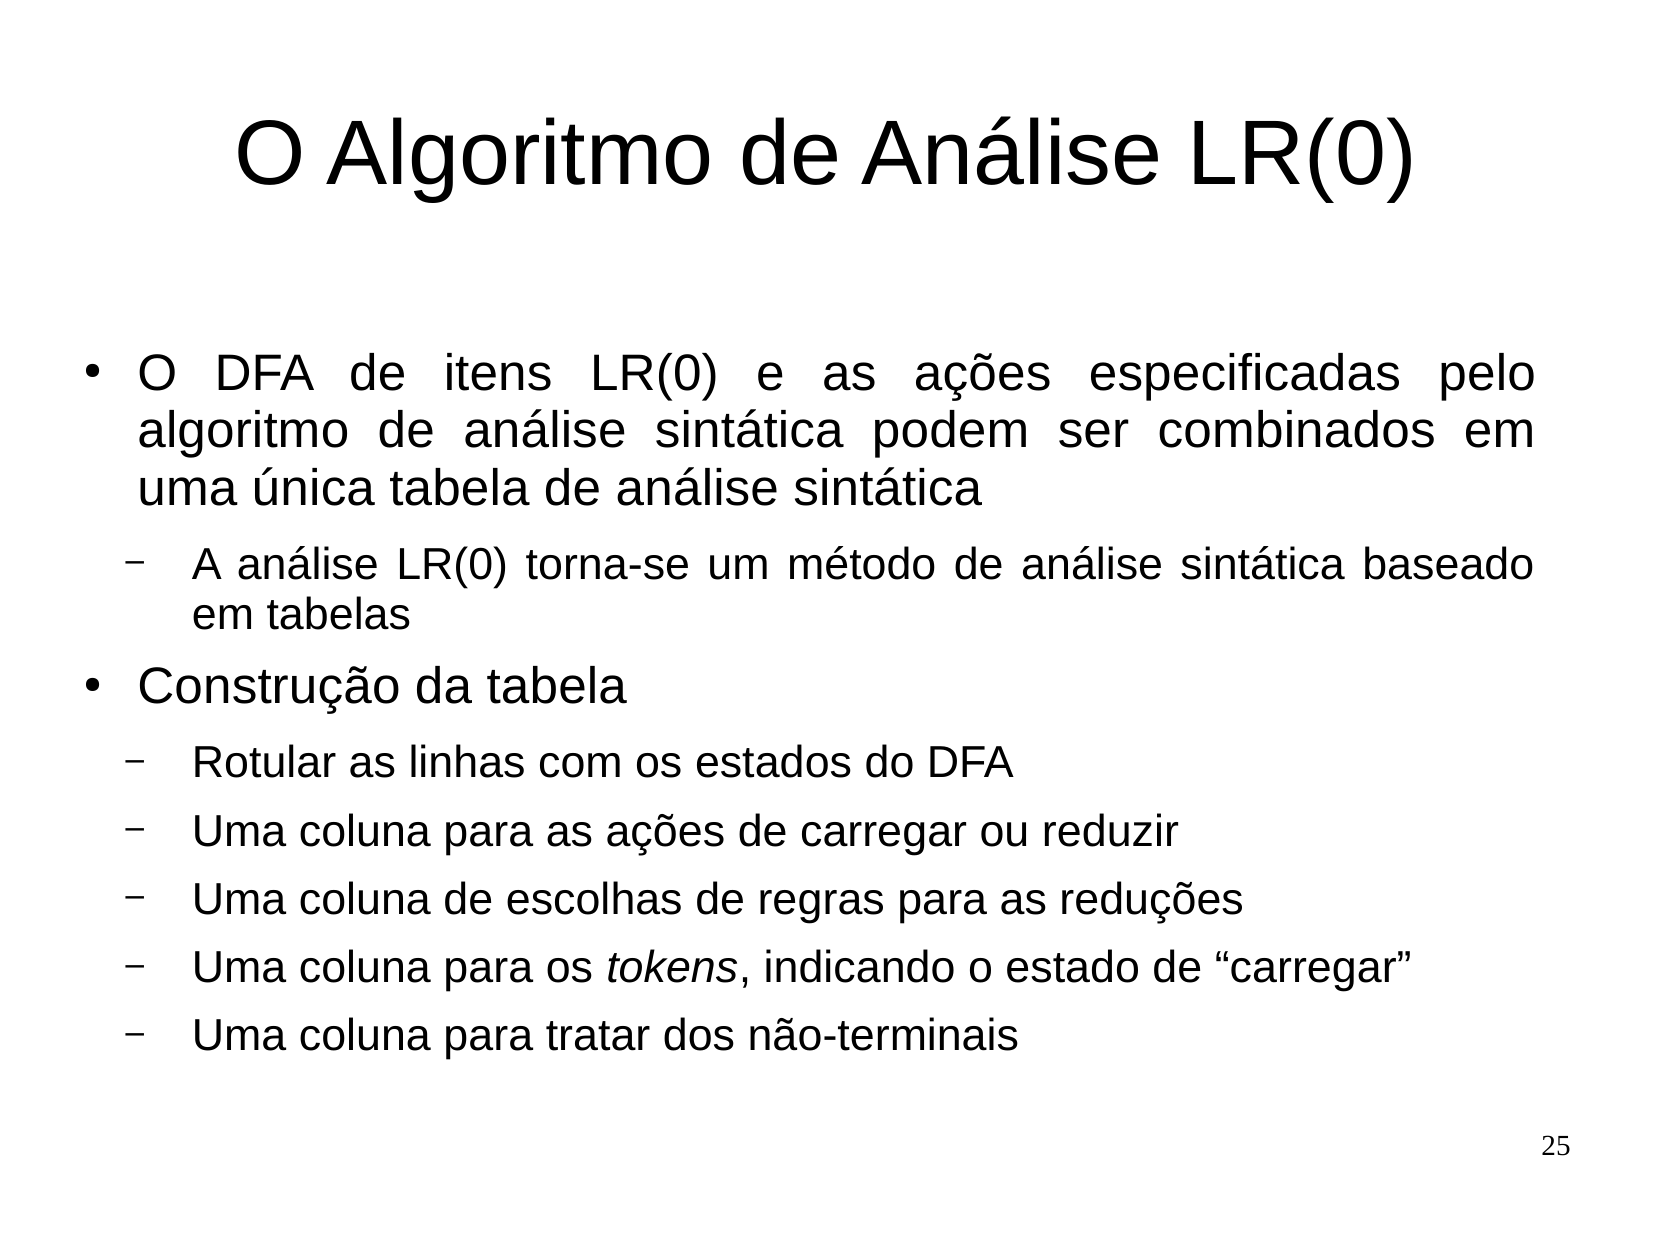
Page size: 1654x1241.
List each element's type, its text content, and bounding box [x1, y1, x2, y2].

title O Algoritmo de Análise LR(0) [82, 49, 1571, 257]
list O DFA de itens LR(0) e as ações especificadas pelo algoritmo de análise sintática podem ser combinados em uma única tabela de análise sintática A análise LR(0) torna-se um método de análise sintática baseado em tabelas Construção da tabela Rotular as linhas com os estados do DFA Uma coluna para as ações de carregar ou reduzir Uma coluna de escolhas de regras para as reduções Uma coluna para os tokens, indicando o estado de “carregar” Uma coluna para tratar dos não-terminais [82, 343, 1538, 1063]
